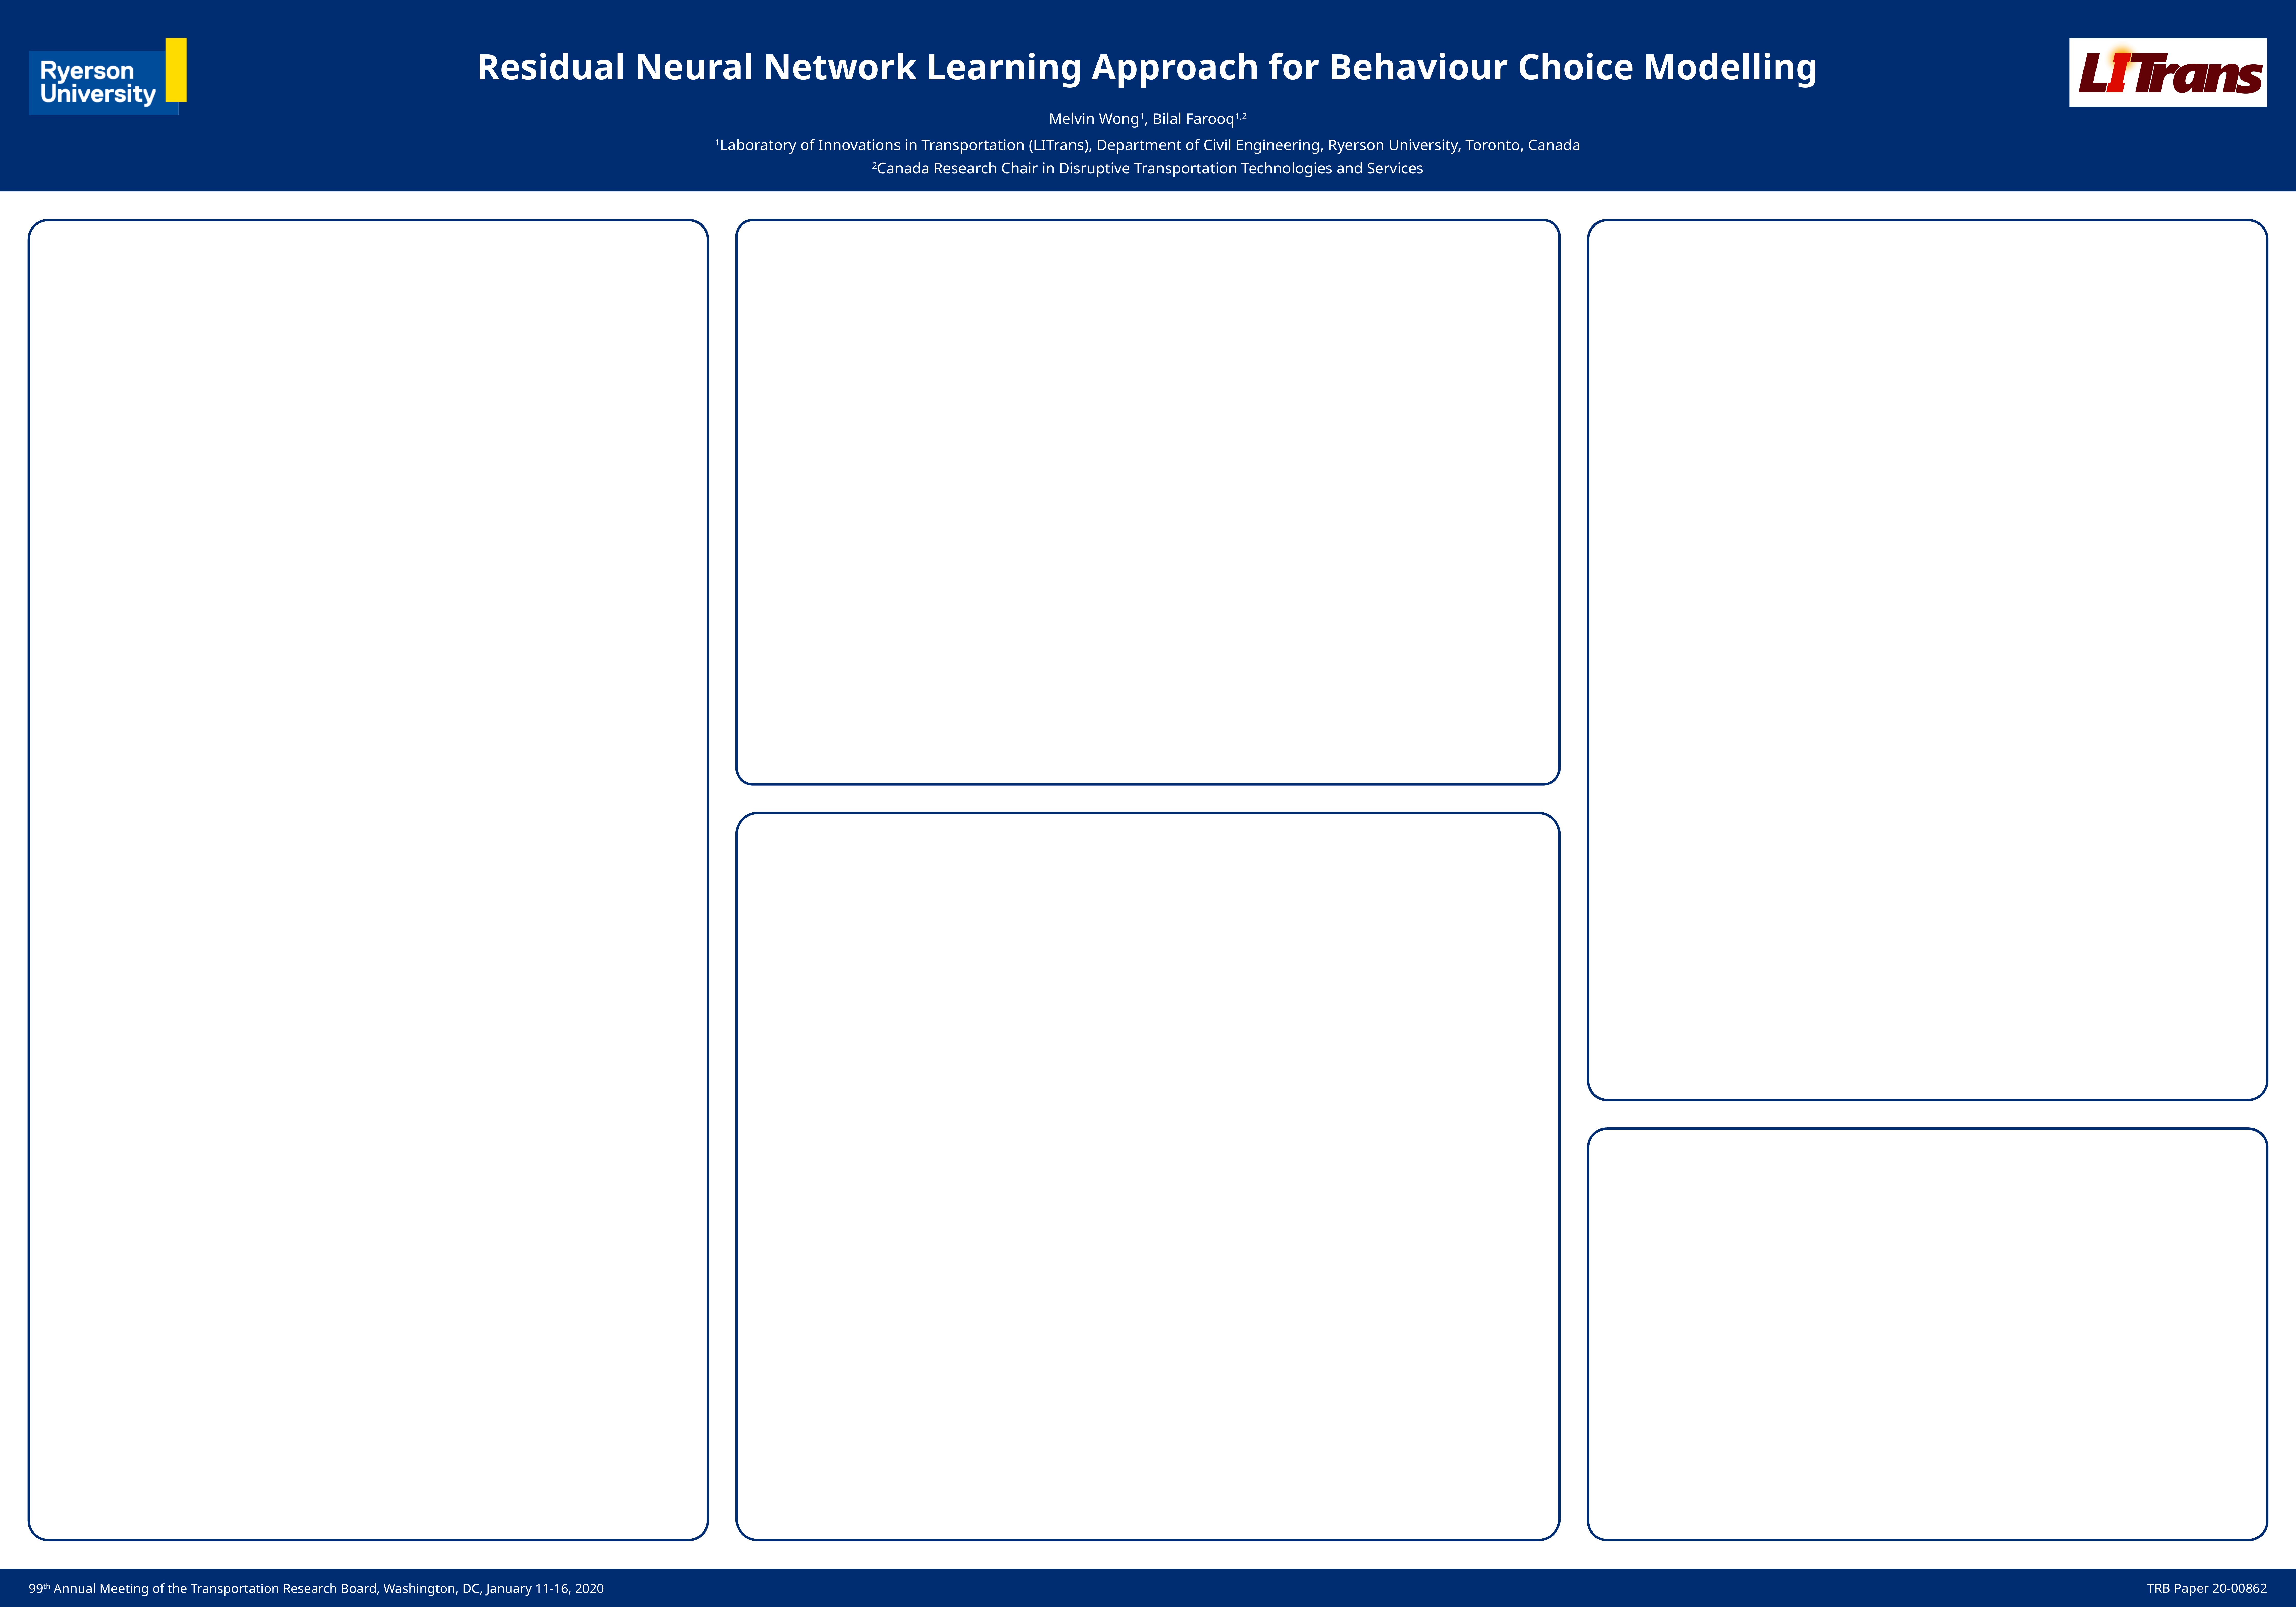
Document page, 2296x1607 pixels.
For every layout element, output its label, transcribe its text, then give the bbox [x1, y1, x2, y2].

text_box TRB Paper 20-00862 [2089, 1569, 2296, 1607]
text_box Residual Neural Network Learning Approach for Behaviour Choice Modelling [2267, 38, 2277, 105]
text_box Residual Neural Network Learning Approach for Behaviour Choice Modelling [19, 38, 29, 105]
text_box [0, 0, 2296, 192]
text_box 99th Annual Meeting of the Transportation Research Board, Washington, DC, January 11-16, 2020 [0, 1569, 613, 1607]
text_box [0, 1569, 2089, 1607]
picture [29, 38, 187, 115]
text_box Residual Neural Network Learning Approach for Behaviour Choice Modelling [187, 38, 2069, 105]
text_box Melvin Wong1, Bilal Farooq1,2 1Laboratory of Innovations in Transportation (LITrans), Department of Civil Engineering, Ryerson University, Toronto, Canada 2Canada Research Chair in Disruptive Transportation Technologies and Services [19, 105, 2277, 192]
